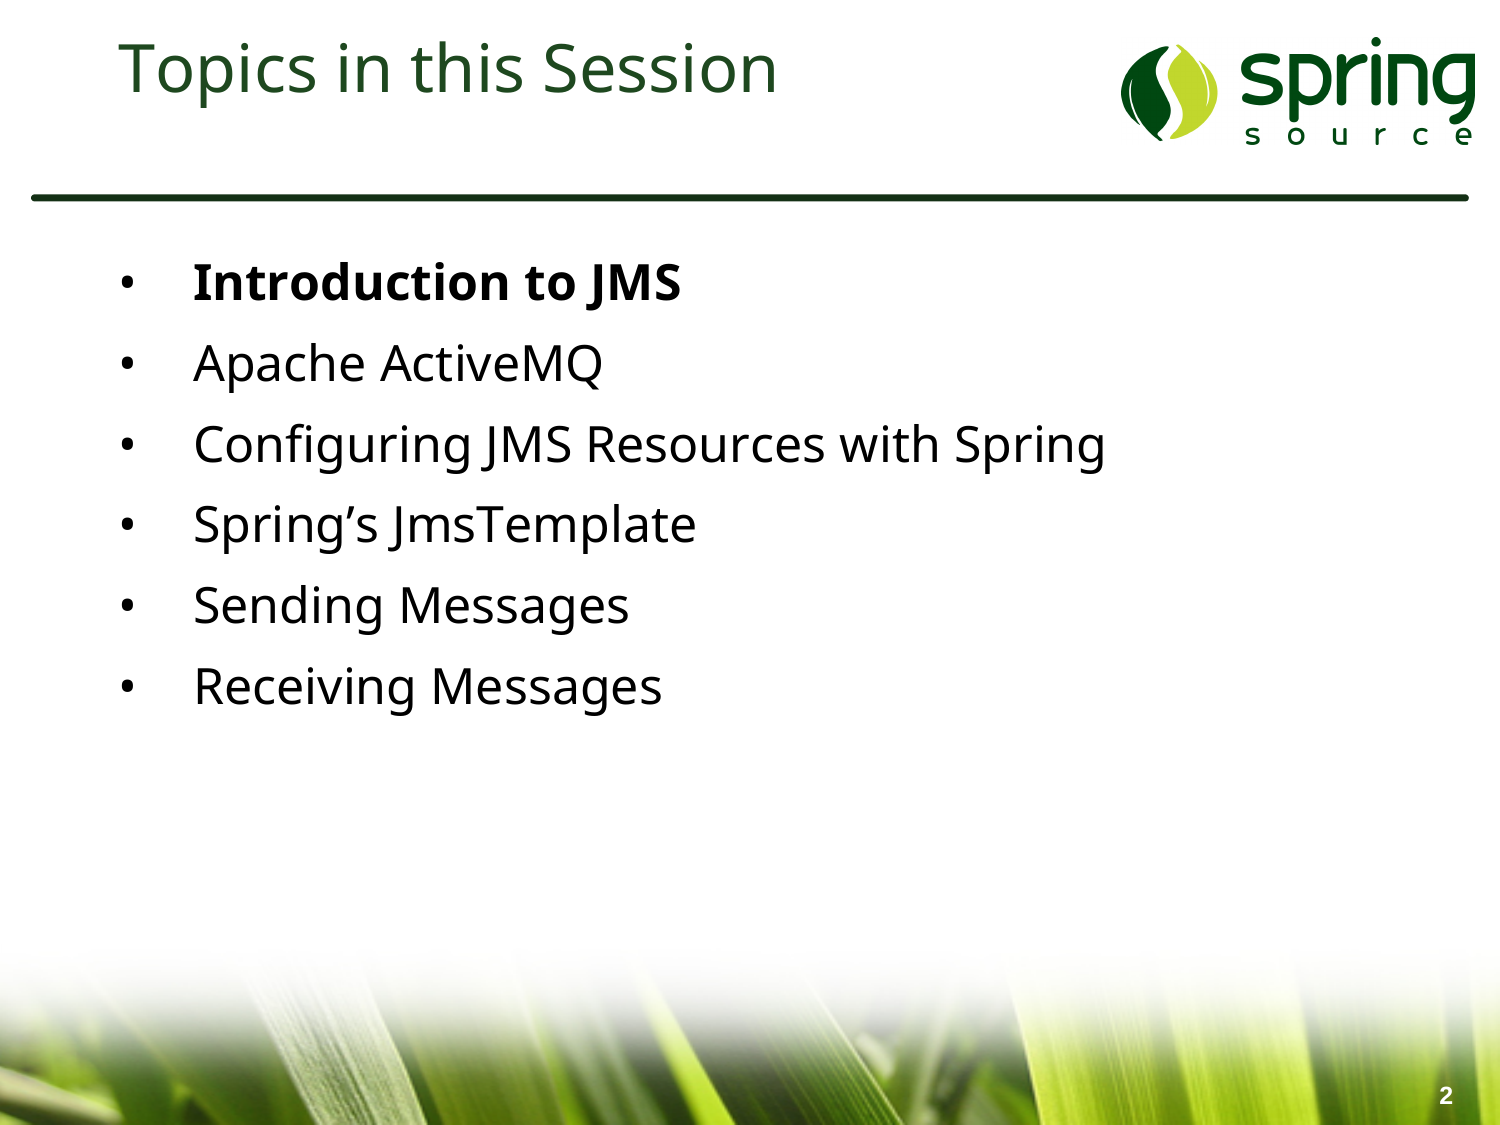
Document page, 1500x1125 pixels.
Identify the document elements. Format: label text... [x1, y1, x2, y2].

picture [1136, 37, 1475, 145]
picture [0, 944, 1500, 1125]
title Topics in this Session [103, 13, 1136, 177]
list Introduction to JMS Apache ActiveMQ Configuring JMS Resources with Spring Spring’s JmsTemplate Sending Messages Receiving Messages [103, 239, 1394, 903]
